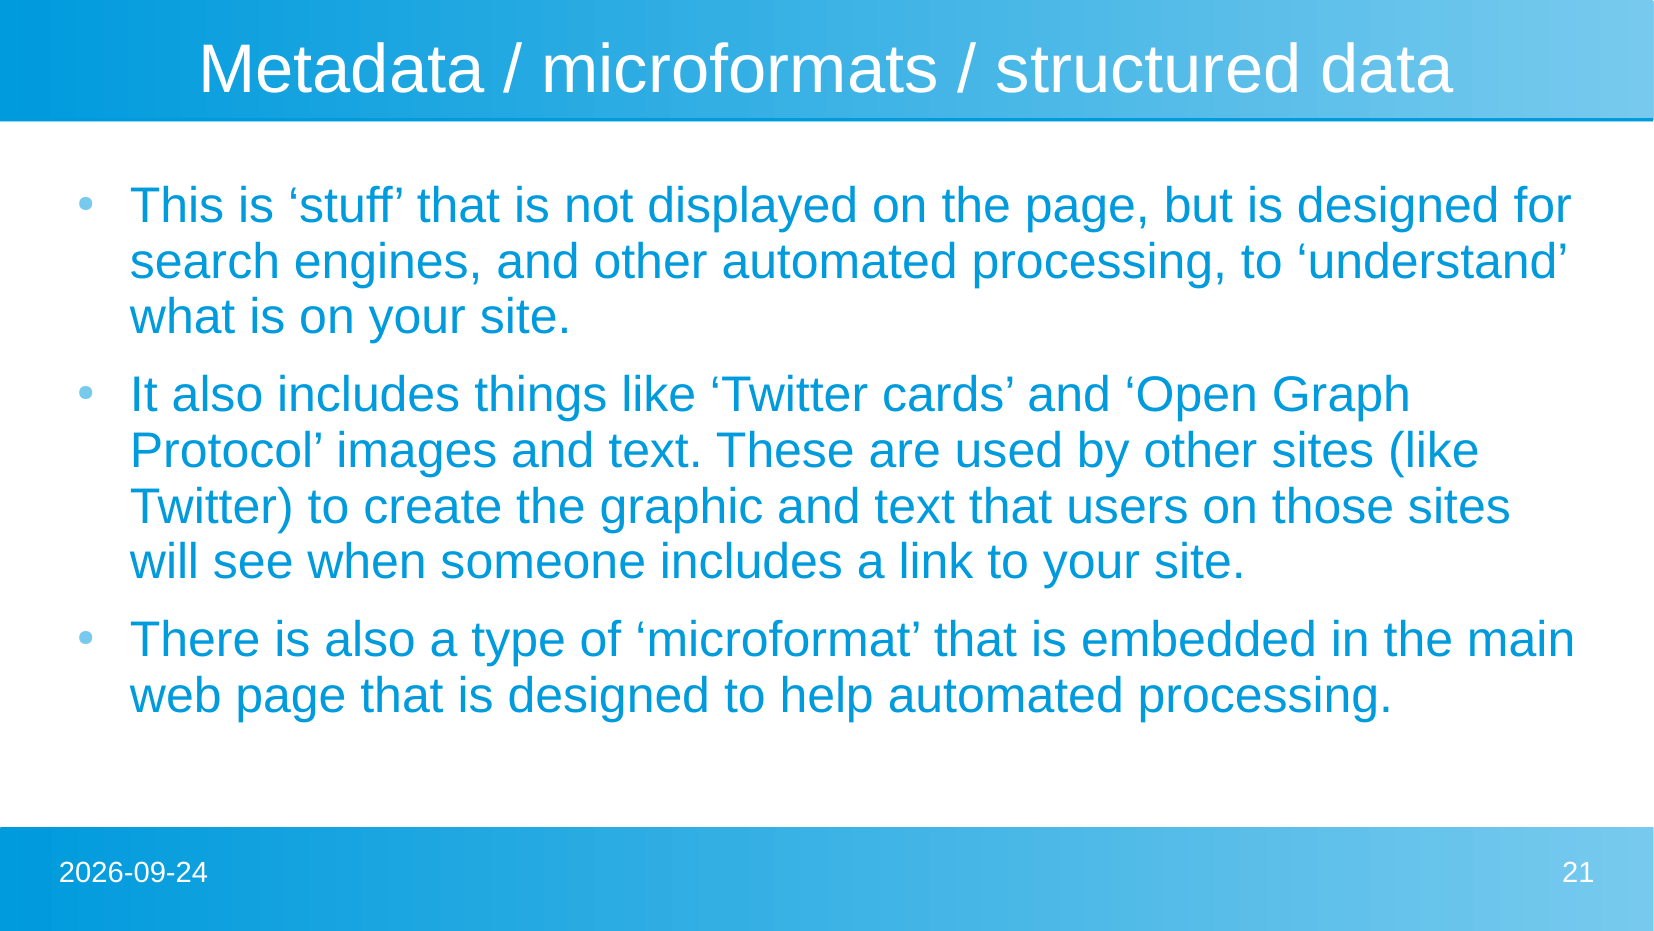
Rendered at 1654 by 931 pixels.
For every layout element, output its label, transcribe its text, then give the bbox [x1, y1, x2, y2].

list This is ‘stuff’ that is not displayed on the page, but is designed for search engines, and other automated processing, to ‘understand’ what is on your site. It also includes things like ‘Twitter cards’ and ‘Open Graph Protocol’ images and text. These are used by other sites (like Twitter) to create the graphic and text that users on those sites will see when someone includes a link to your site. There is also a type of ‘microformat’ that is embedded in the main web page that is designed to help automated processing. [59, 177, 1595, 768]
title Metadata / microformats / structured data [59, 29, 1595, 108]
